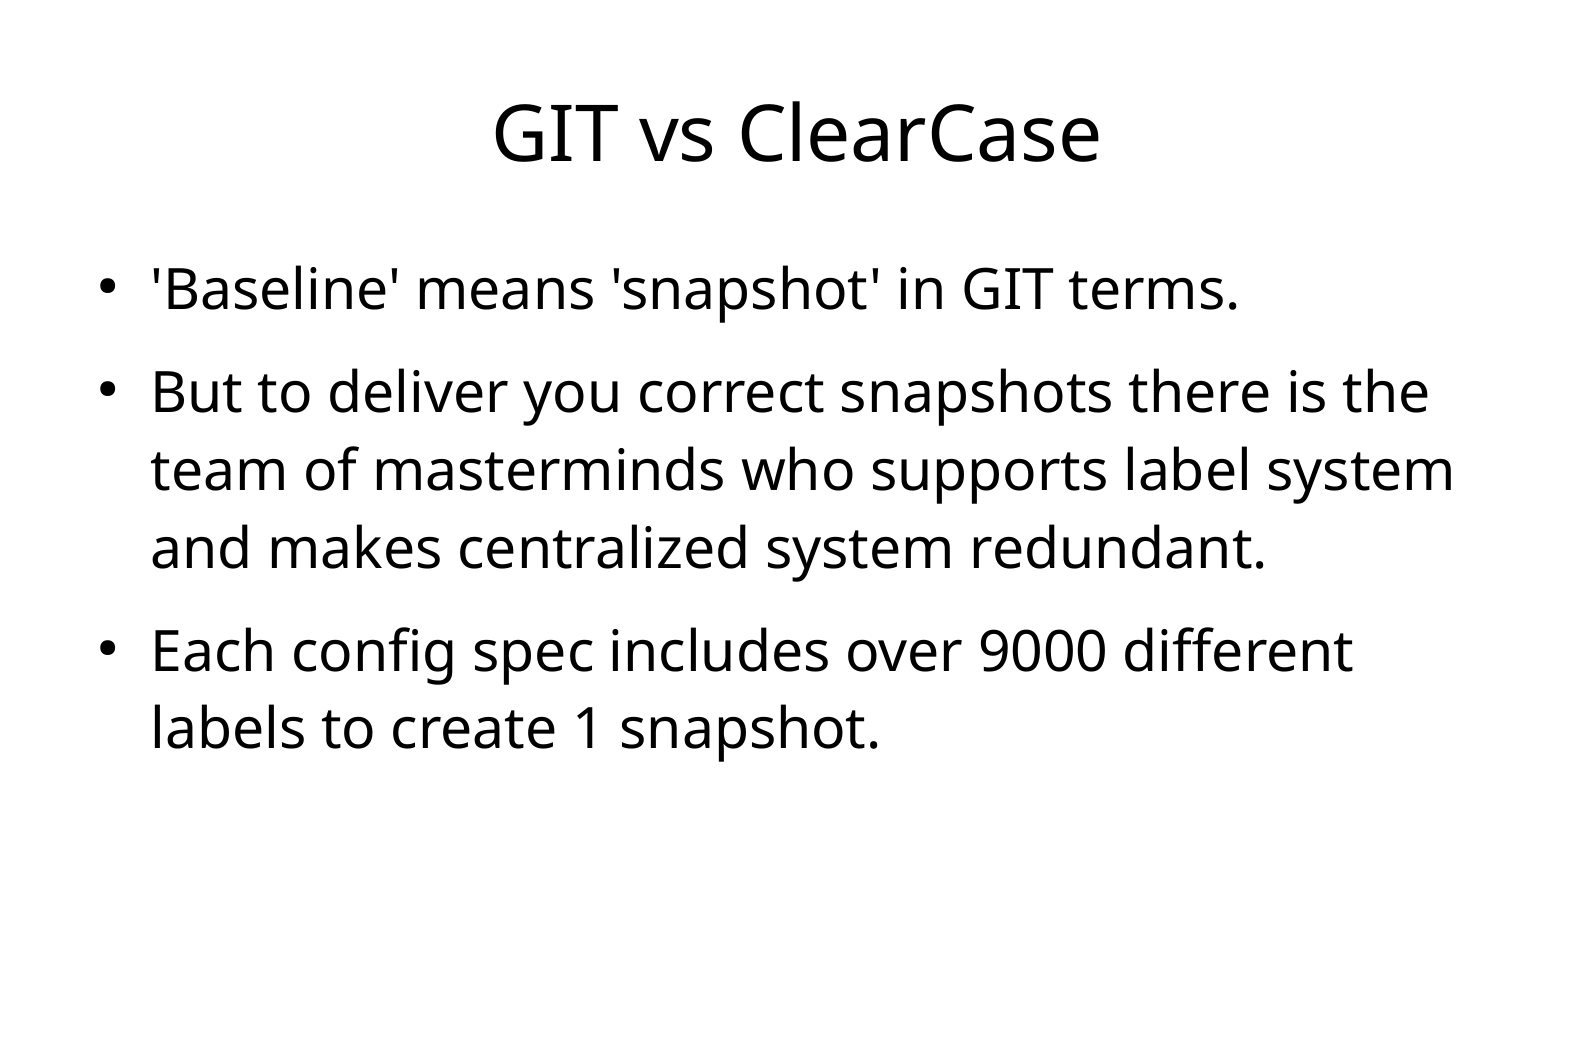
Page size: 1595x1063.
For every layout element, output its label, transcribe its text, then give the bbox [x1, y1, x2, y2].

list 'Baseline' means 'snapshot' in GIT terms. But to deliver you correct snapshots there is the team of masterminds who supports label system and makes centralized system redundant. Each config spec includes over 9000 different labels to create 1 snapshot. [79, 248, 1515, 951]
title GIT vs ClearCase [79, 42, 1515, 220]
